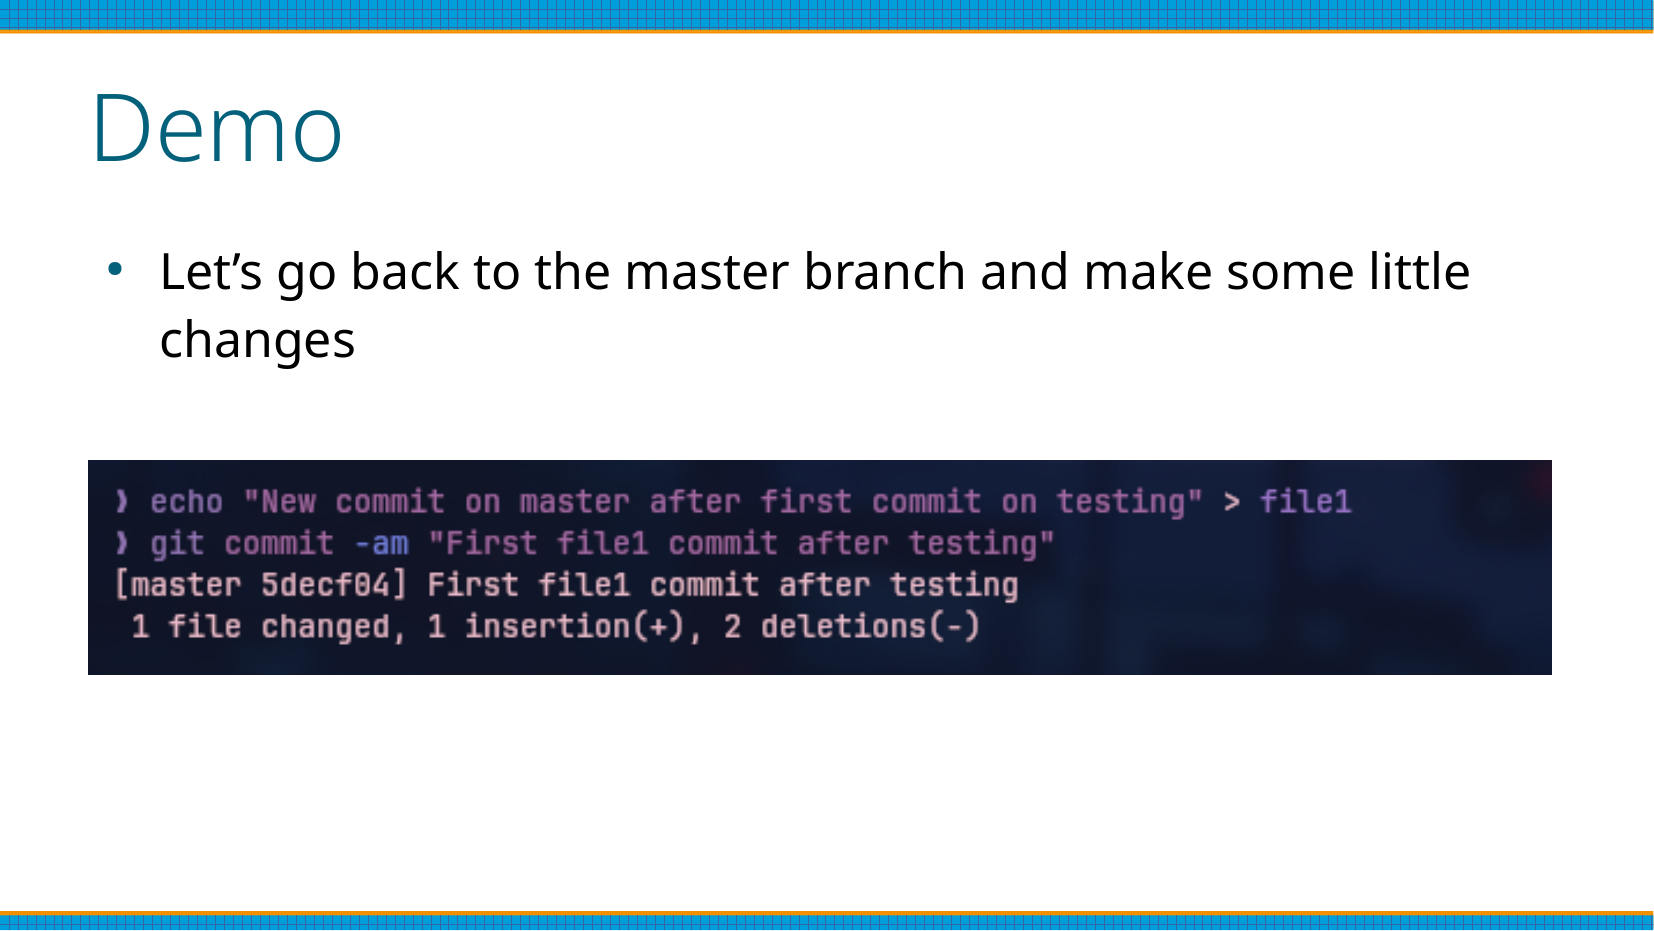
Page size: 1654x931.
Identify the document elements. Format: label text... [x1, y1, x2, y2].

picture [88, 460, 1552, 676]
list Let’s go back to the master branch and make some little changes [88, 236, 1565, 901]
title Demo [88, 44, 1565, 207]
